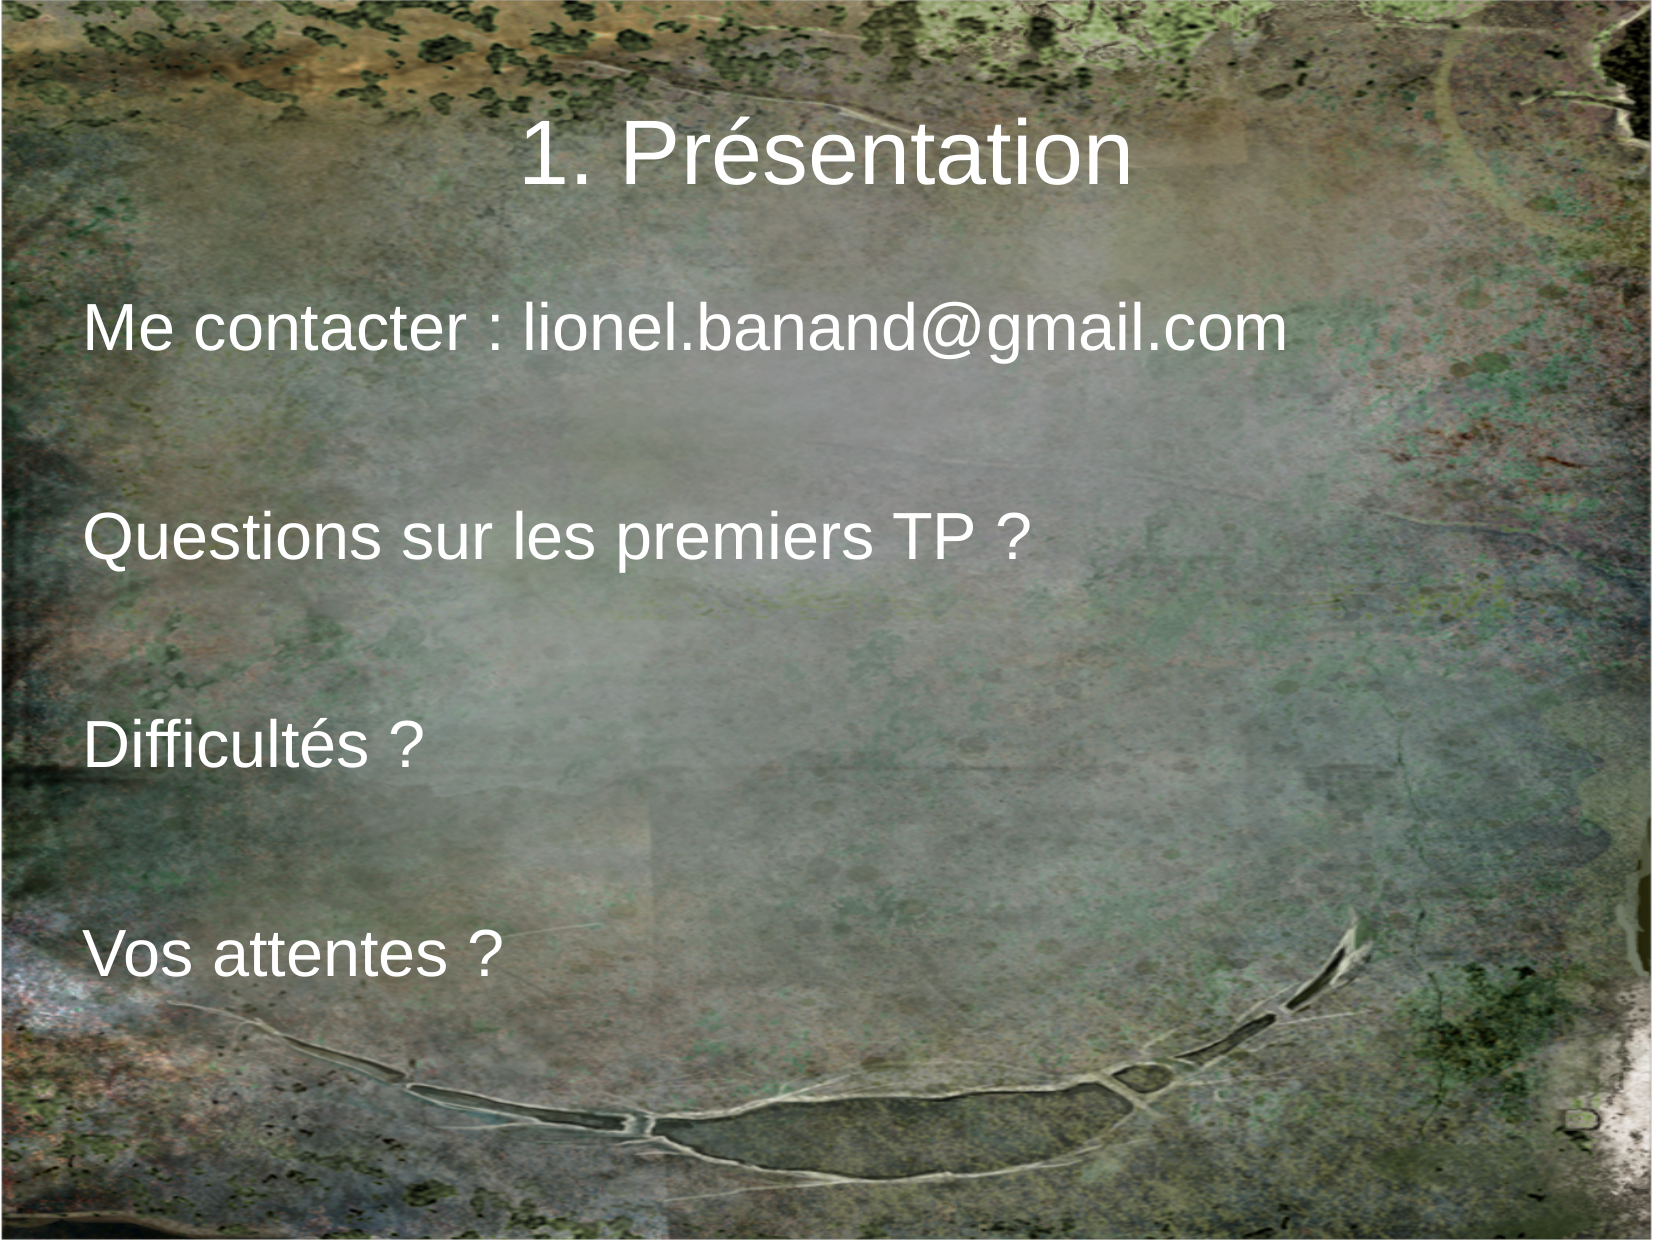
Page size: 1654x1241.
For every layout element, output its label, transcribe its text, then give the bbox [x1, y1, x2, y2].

picture [0, 0, 1654, 1241]
list Me contacter : lionel.banand@gmail.com Questions sur les premiers TP ? Difficultés ? Vos attentes ? [82, 290, 1571, 1010]
title 1. Présentation [82, 49, 1571, 257]
